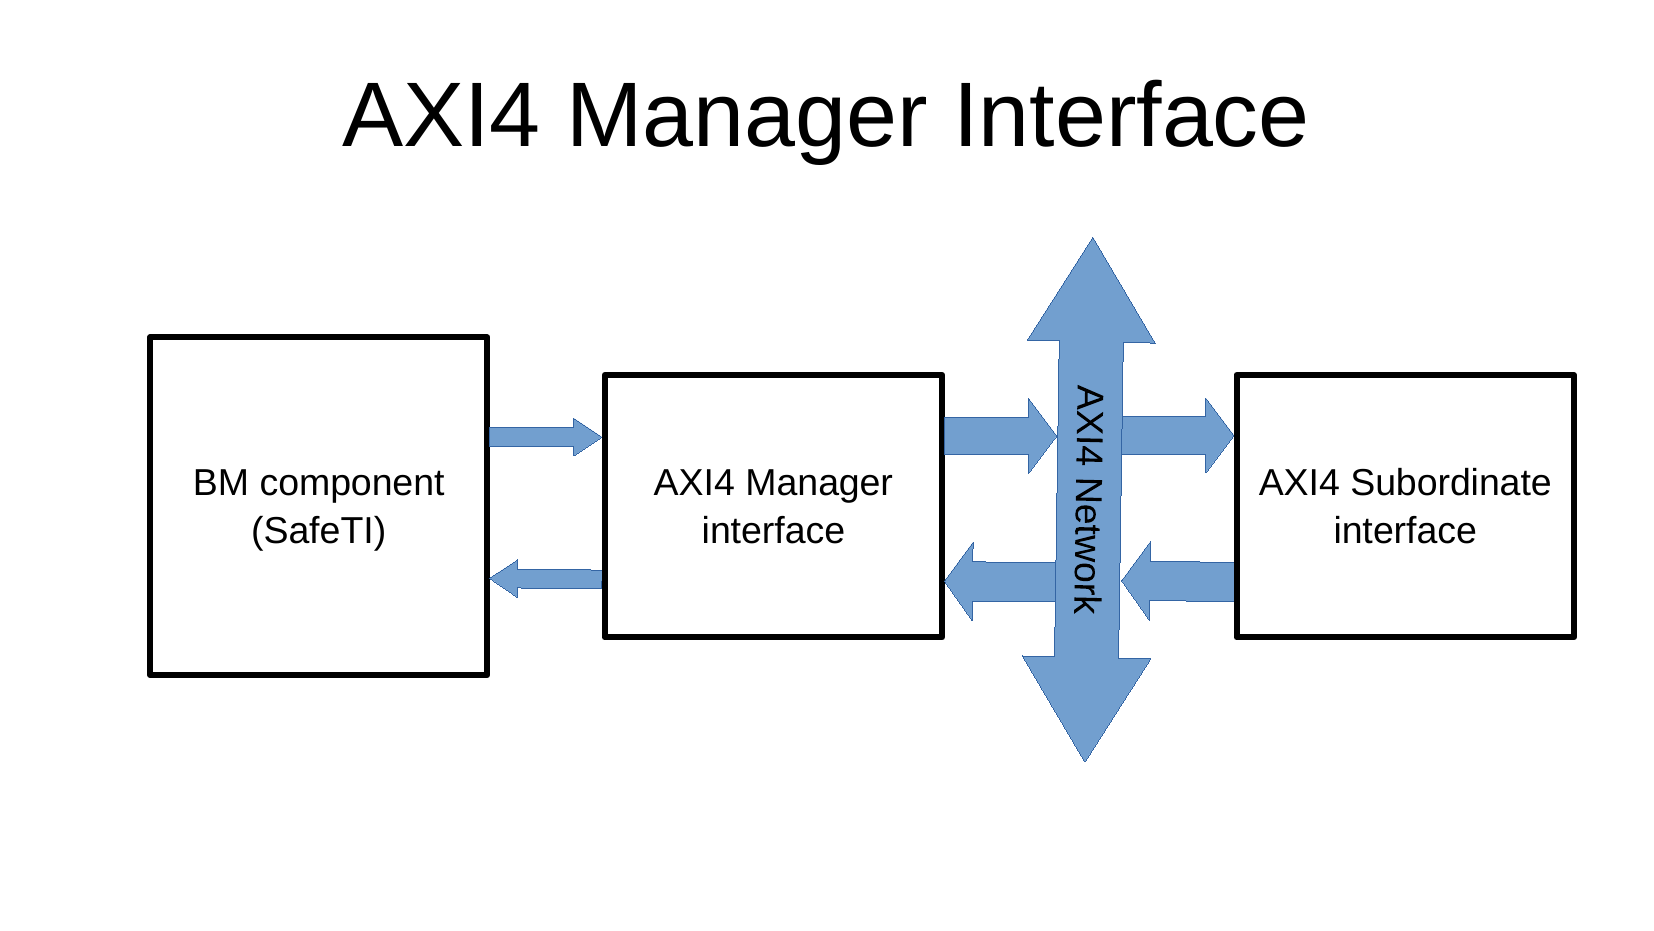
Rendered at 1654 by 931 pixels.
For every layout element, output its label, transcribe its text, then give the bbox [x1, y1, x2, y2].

text_box [1121, 541, 1235, 621]
text_box [489, 418, 603, 456]
text_box AXI4 Subordinate interface [1236, 374, 1575, 638]
text_box AXI4 Network [1022, 237, 1156, 762]
text_box [944, 542, 1055, 621]
text_box [944, 398, 1057, 474]
text_box [489, 559, 603, 598]
text_box [1122, 398, 1235, 473]
text_box AXI4 Manager interface [604, 374, 943, 638]
text_box BM component (SafeTI) [149, 337, 488, 675]
title AXI4 Manager Interface [82, 37, 1571, 193]
